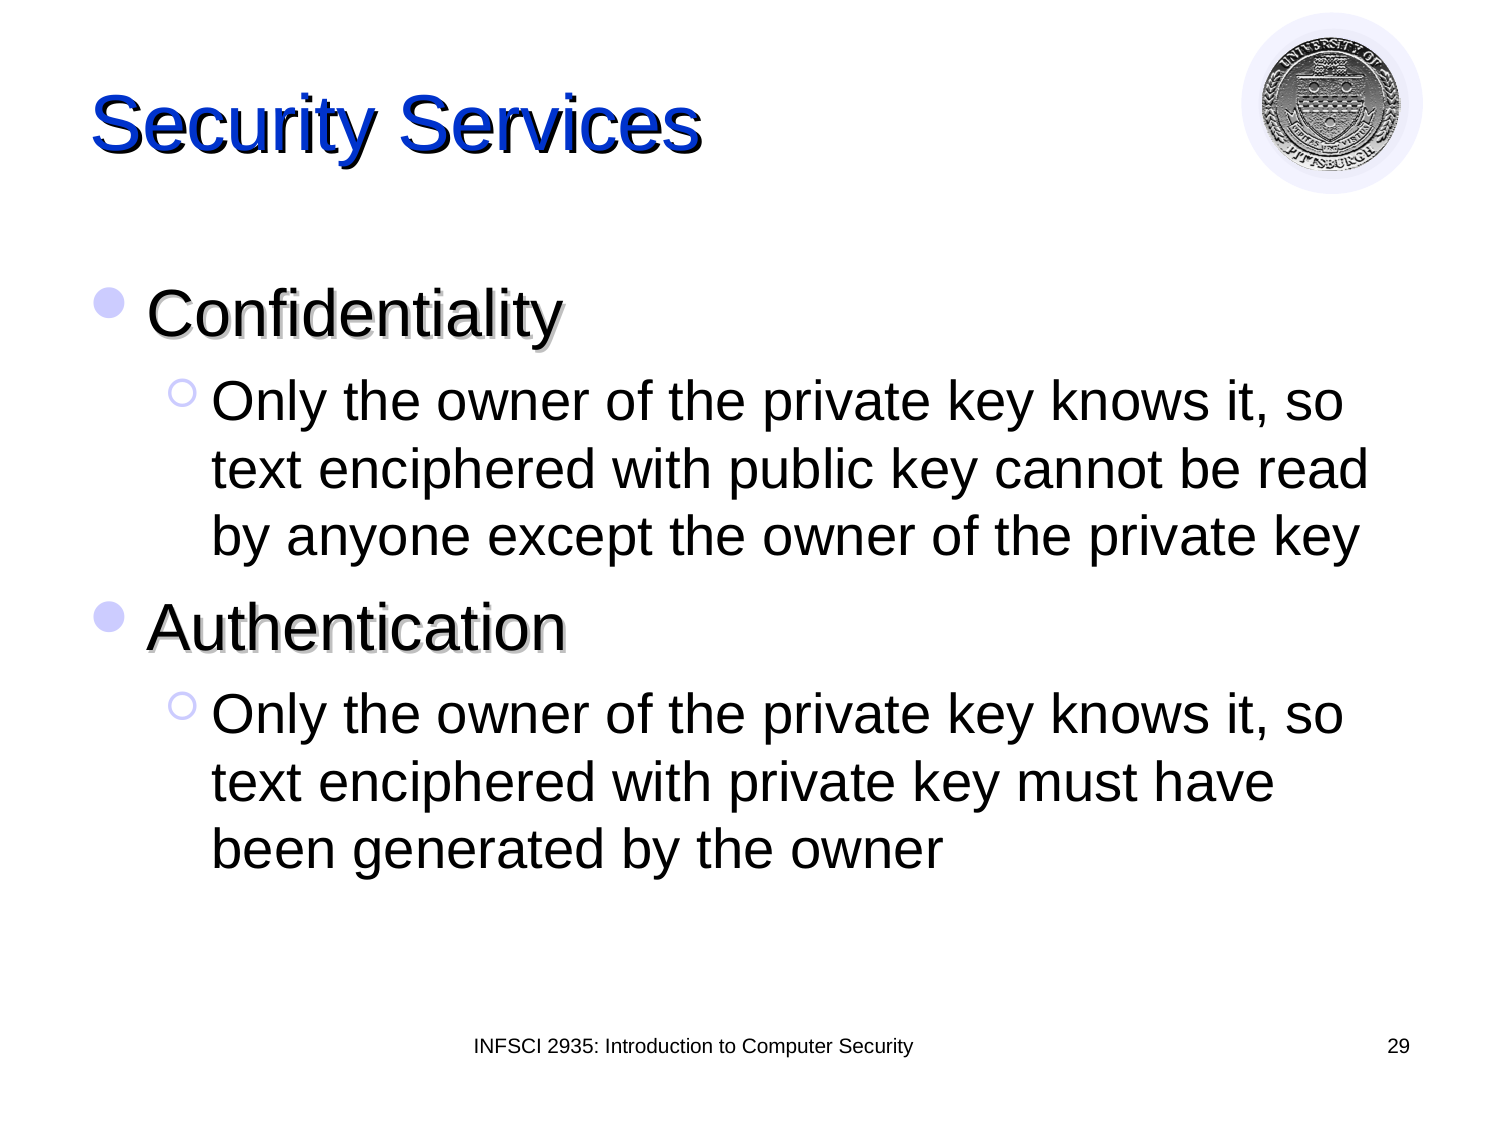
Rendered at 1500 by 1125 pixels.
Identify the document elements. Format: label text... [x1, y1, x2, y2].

list Confidentiality Only the owner of the private key knows it, so text enciphered with public key cannot be read by anyone except the owner of the private key Authentication Only the owner of the private key knows it, so text enciphered with private key must have been generated by the owner [75, 262, 1426, 1006]
title Security Services [75, 24, 1426, 213]
